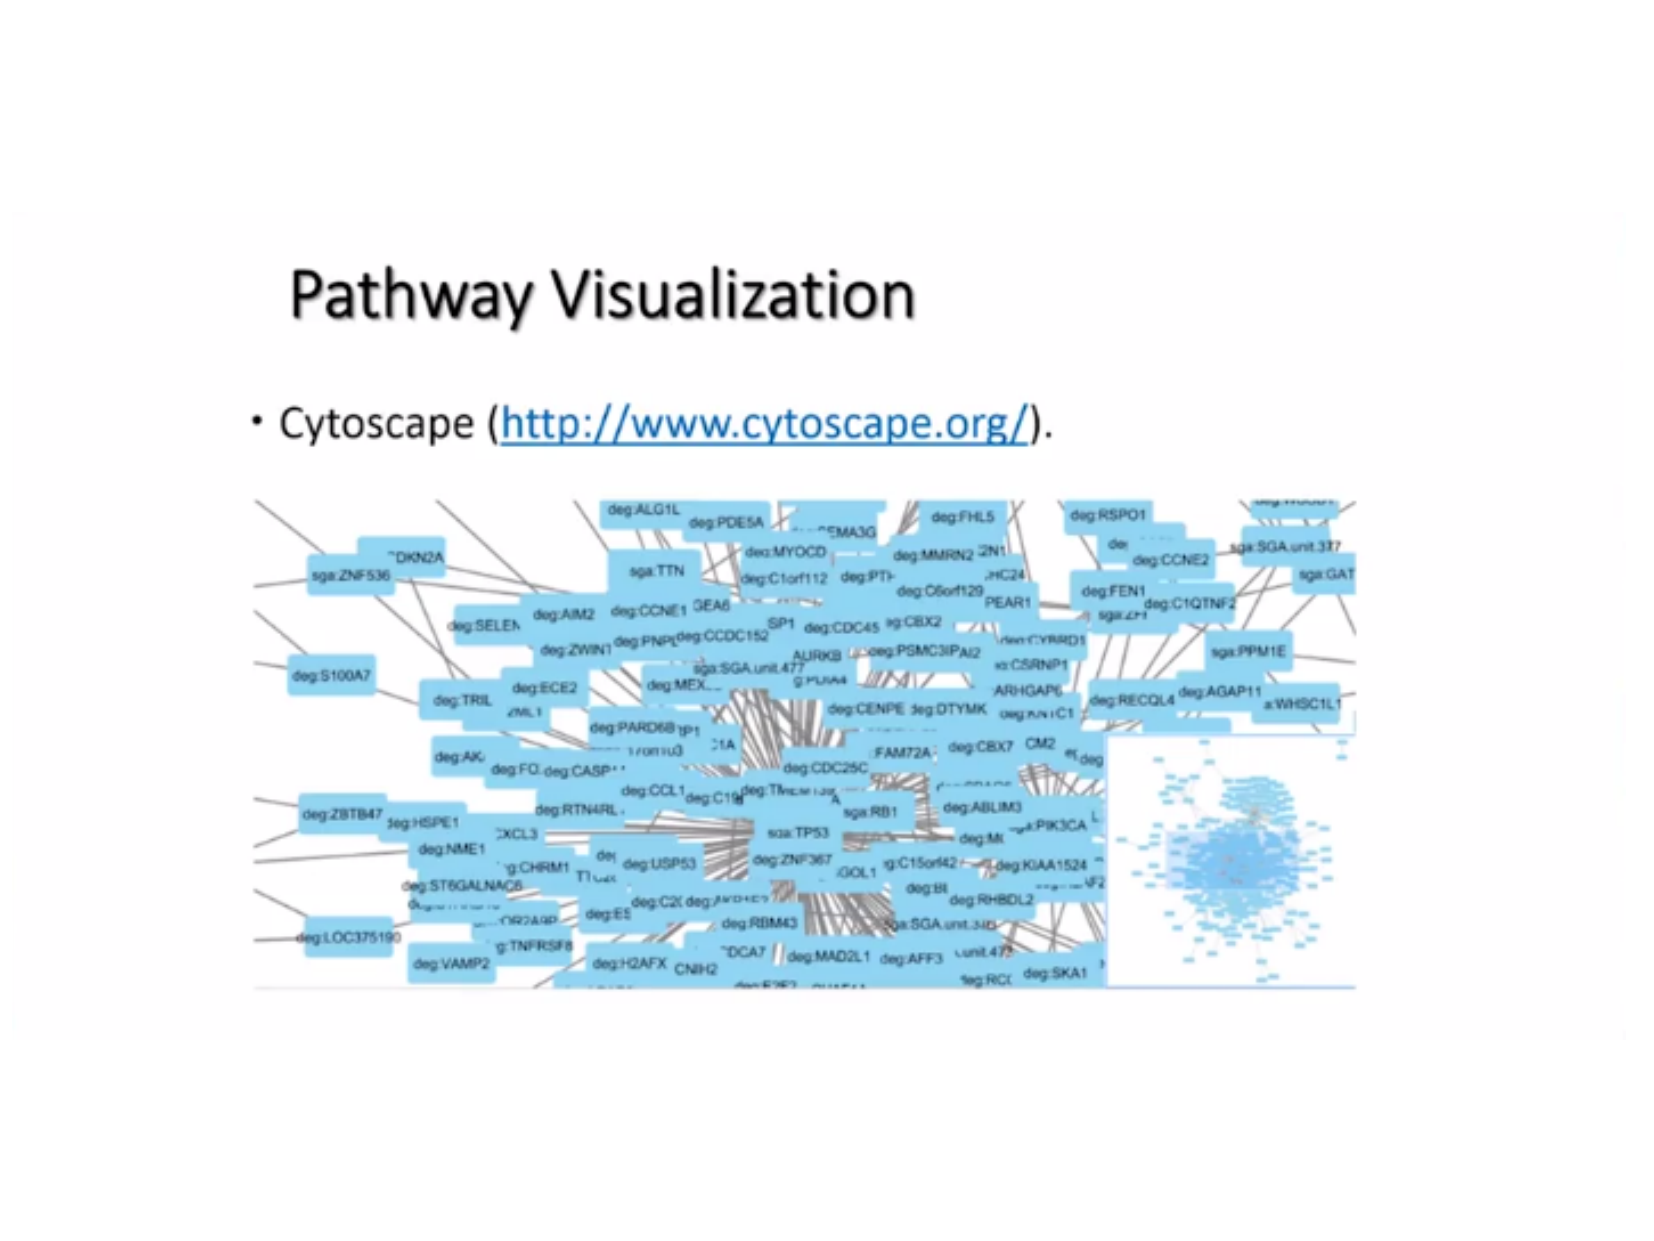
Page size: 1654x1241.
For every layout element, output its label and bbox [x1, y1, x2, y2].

picture [12, 212, 1626, 1040]
